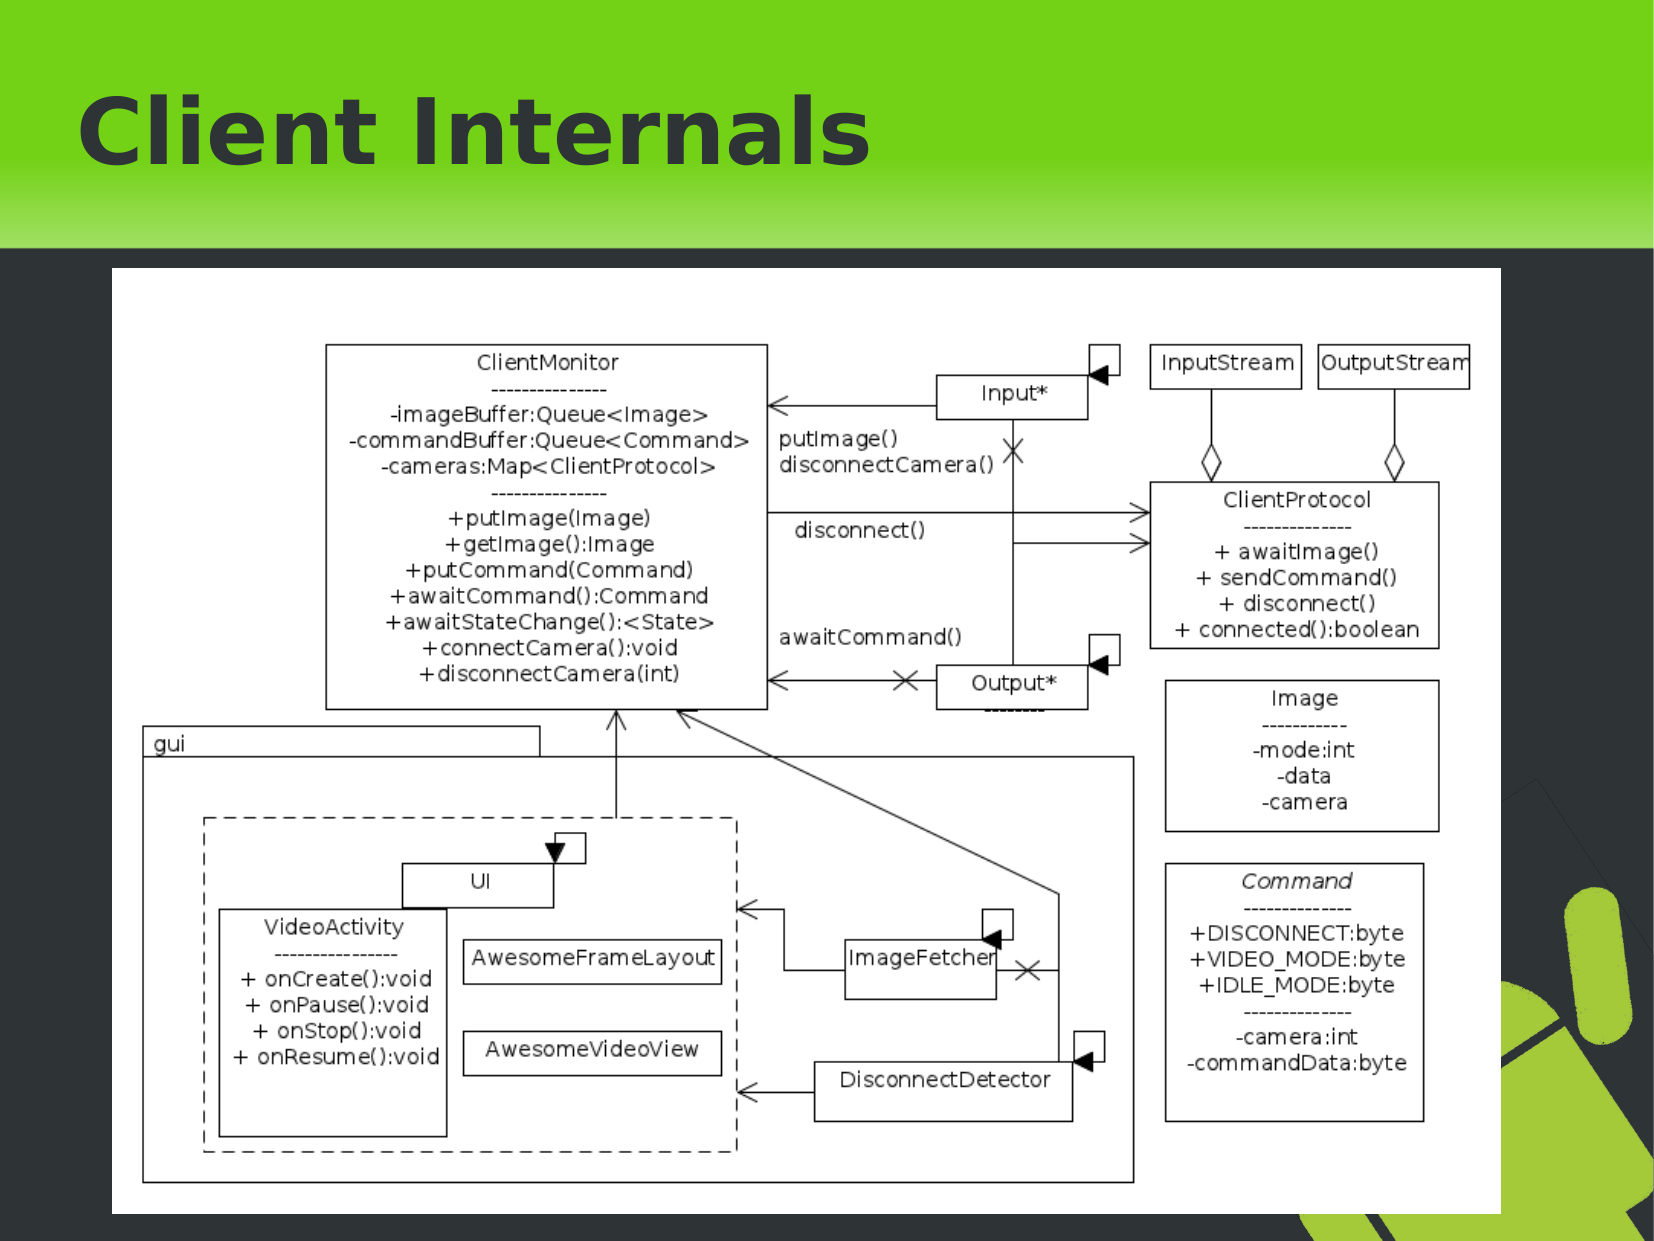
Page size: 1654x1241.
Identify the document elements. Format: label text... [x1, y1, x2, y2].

picture [0, 0, 1654, 1241]
title Client Internals [76, 29, 1565, 237]
